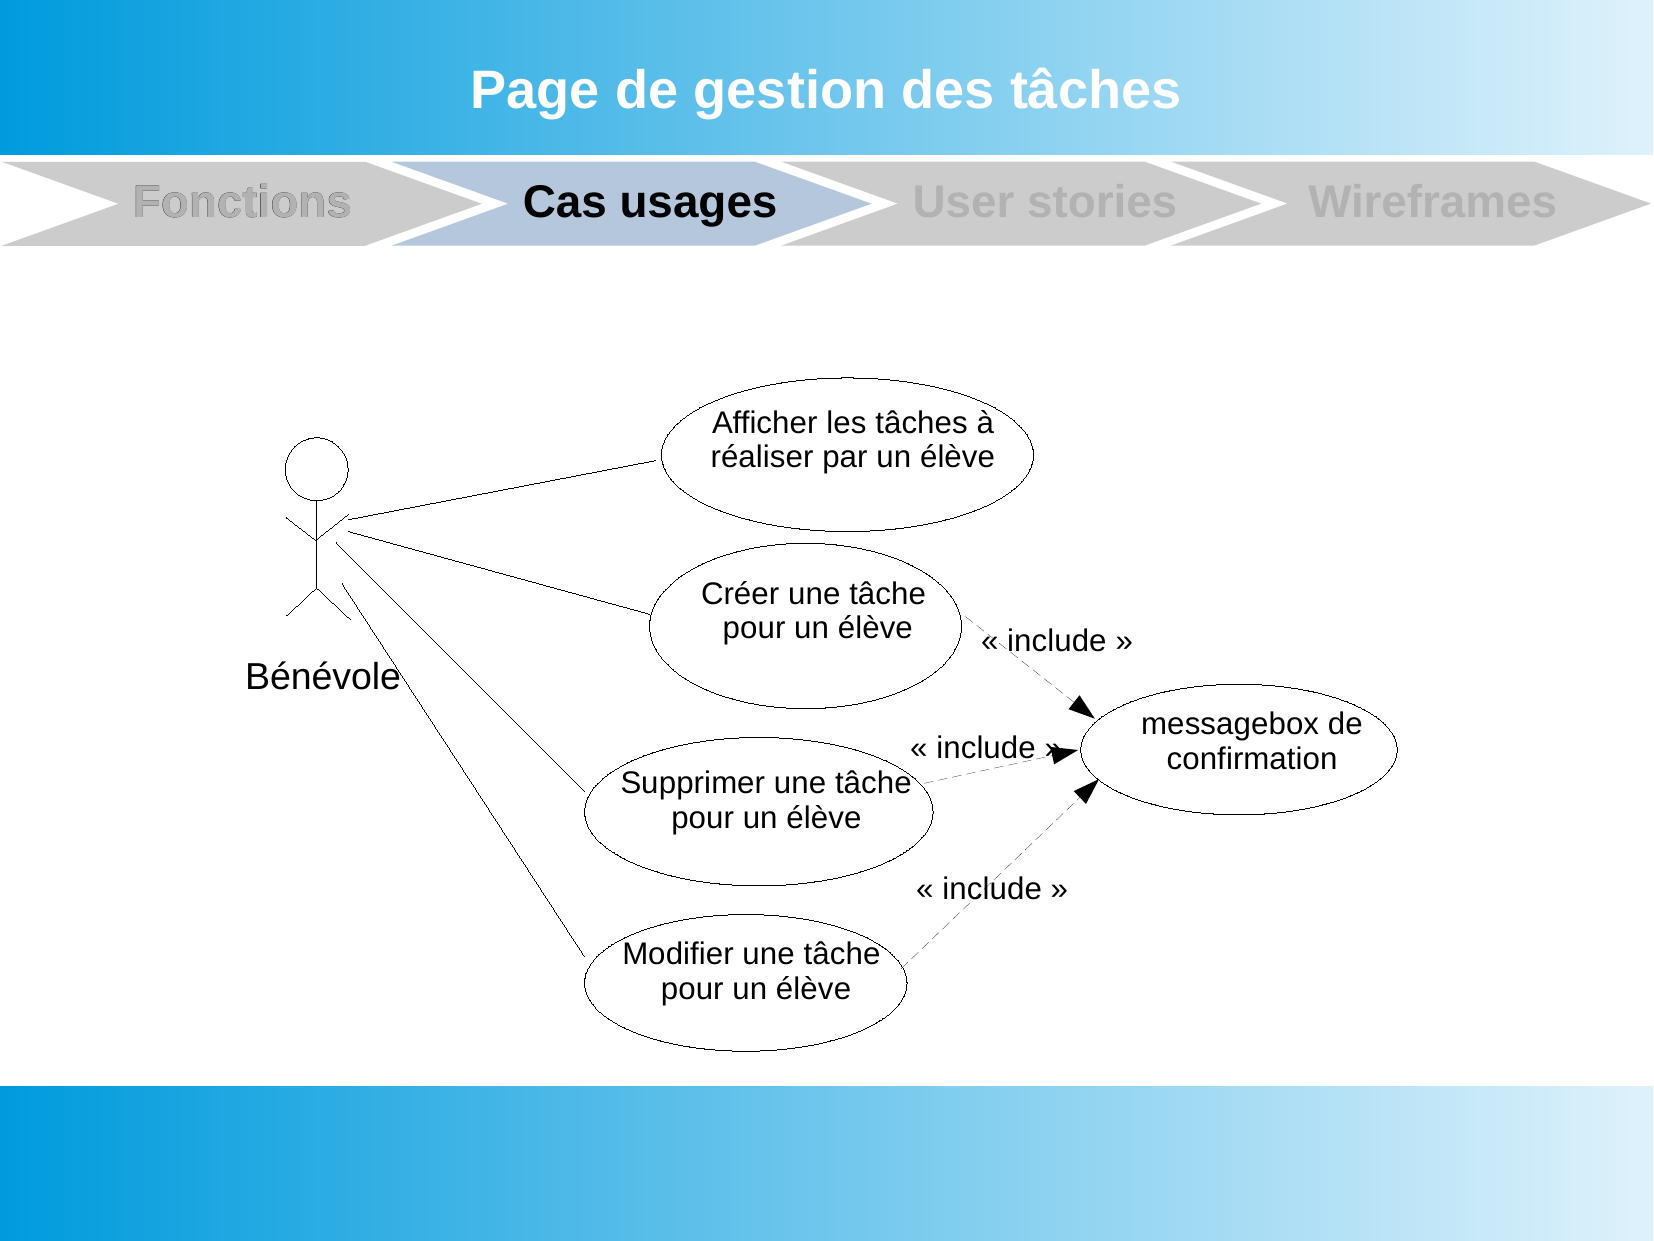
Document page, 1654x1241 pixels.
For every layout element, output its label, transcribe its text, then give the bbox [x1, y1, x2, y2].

text_box Afficher les tâches à réaliser par un élève [655, 397, 1052, 497]
text_box « include » [886, 864, 1099, 928]
text_box [649, 582, 940, 709]
title Page de gestion des tâches [82, 37, 1571, 143]
text_box [1141, 684, 1337, 698]
text_box [285, 437, 349, 501]
text_box [781, 161, 1175, 246]
text_box Wireframes [1293, 168, 1599, 235]
text_box [391, 161, 785, 246]
text_box [724, 377, 971, 397]
text_box « include » [880, 722, 1093, 786]
text_box messagebox de confirmation [1098, 698, 1406, 798]
text_box [584, 779, 602, 844]
text_box « include » [951, 616, 1164, 680]
text_box User stories [897, 168, 1203, 235]
text_box Créer une tâche pour un élève [673, 568, 963, 668]
text_box [1170, 161, 1564, 246]
text_box [1132, 798, 1346, 815]
text_box [584, 952, 602, 1014]
text_box [423, 182, 482, 225]
text_box Modifier une tâche pour un élève [602, 929, 910, 1052]
text_box [692, 497, 1003, 532]
text_box [646, 914, 845, 929]
text_box [1093, 719, 1098, 779]
text_box [641, 737, 877, 757]
text_box [1599, 184, 1651, 223]
text_box Bénévole [230, 647, 420, 721]
text_box Supprimer une tâche pour un élève [602, 757, 931, 857]
text_box Cas usages [508, 168, 813, 235]
text_box [694, 543, 917, 568]
text_box [620, 857, 897, 886]
text_box Fonctions [118, 168, 423, 235]
text_box [813, 182, 872, 225]
text_box [1, 161, 396, 246]
text_box [1203, 182, 1262, 225]
